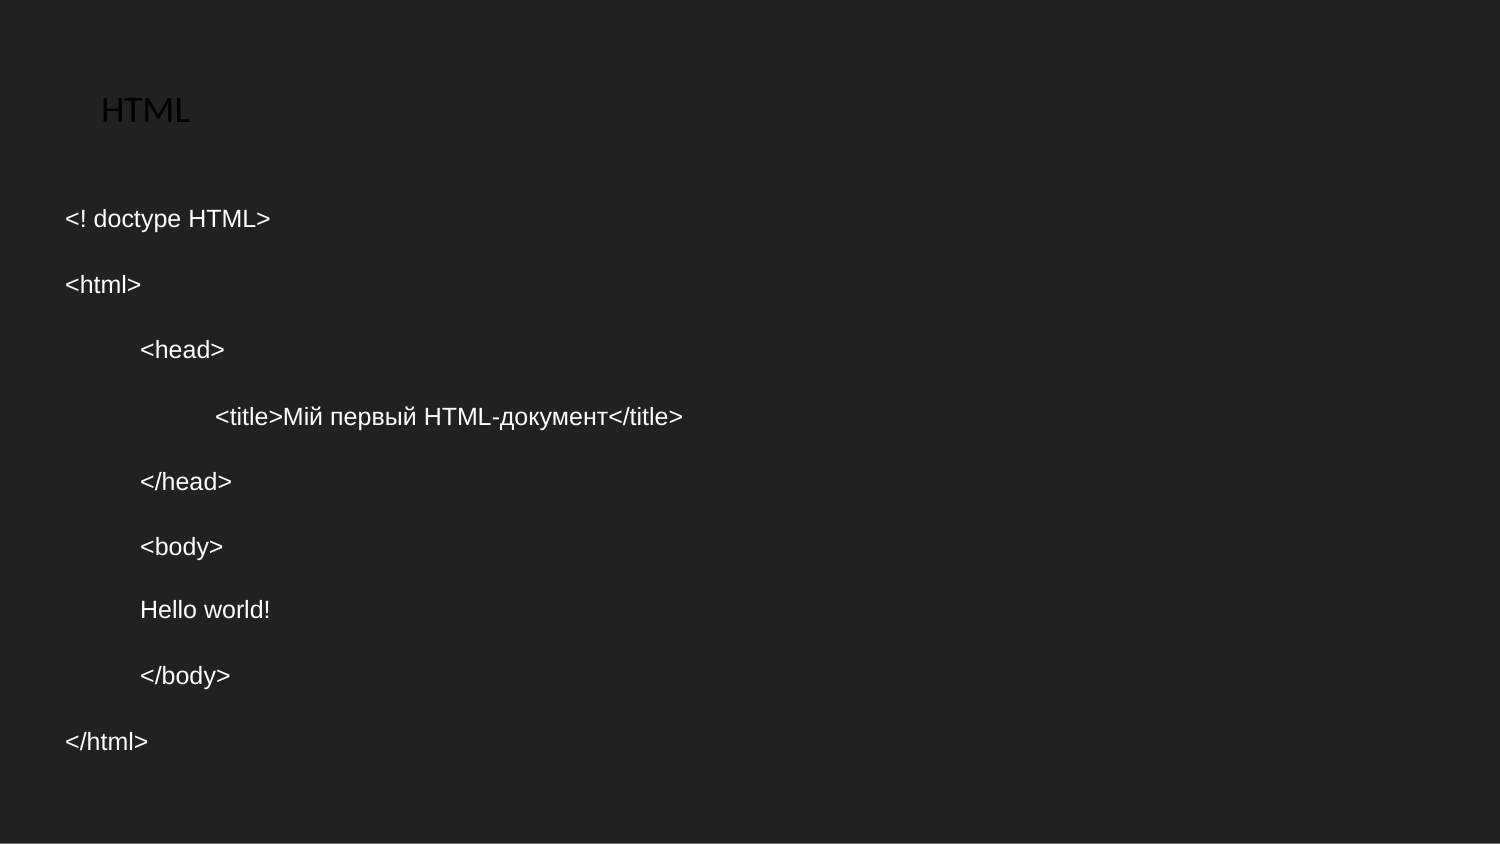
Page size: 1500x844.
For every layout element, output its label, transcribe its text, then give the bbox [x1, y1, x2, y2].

title HTML [63, 82, 227, 200]
text_box <! doctype HTML> <html> <head> <title>Мій первый HTML-документ</title> </head> <body> Hello world! </body> </html> [63, 200, 688, 756]
